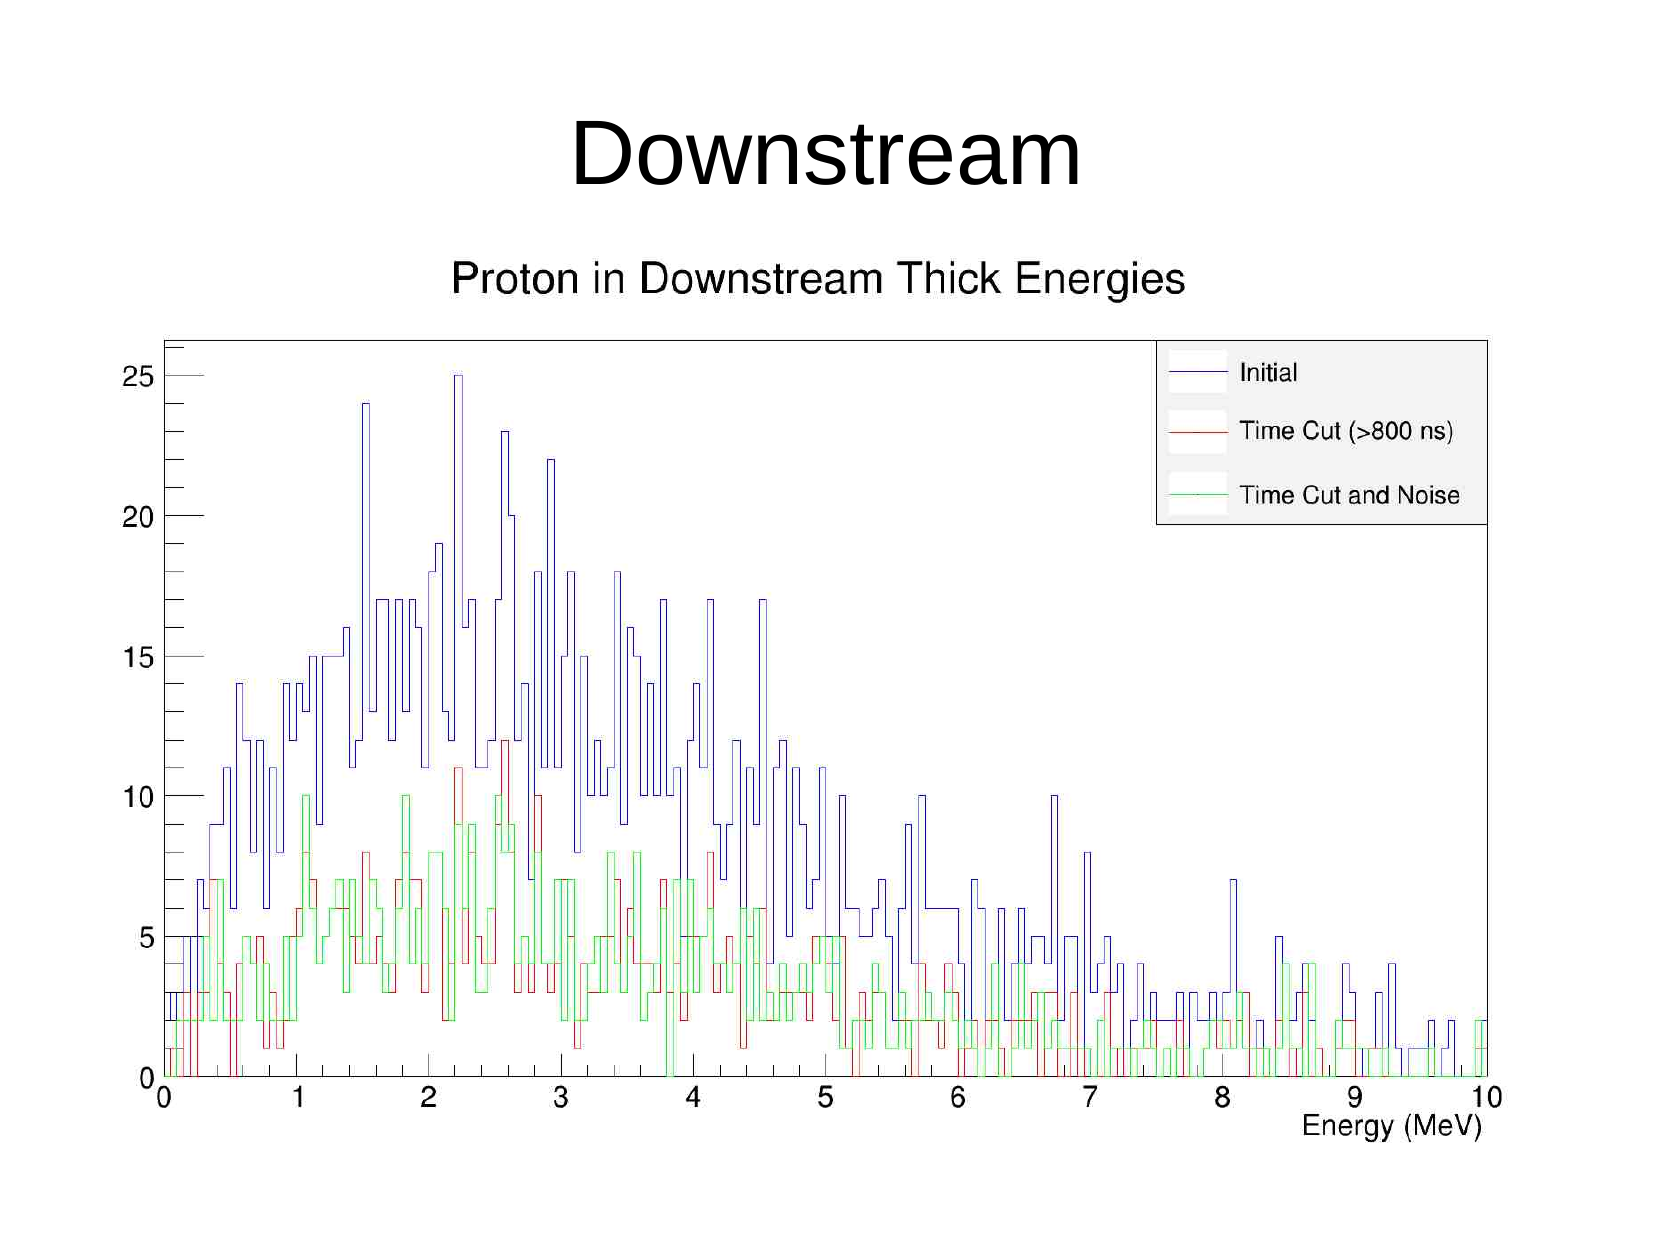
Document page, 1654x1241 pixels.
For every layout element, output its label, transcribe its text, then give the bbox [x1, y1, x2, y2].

picture [0, 248, 1653, 1168]
title Downstream [82, 49, 1571, 248]
